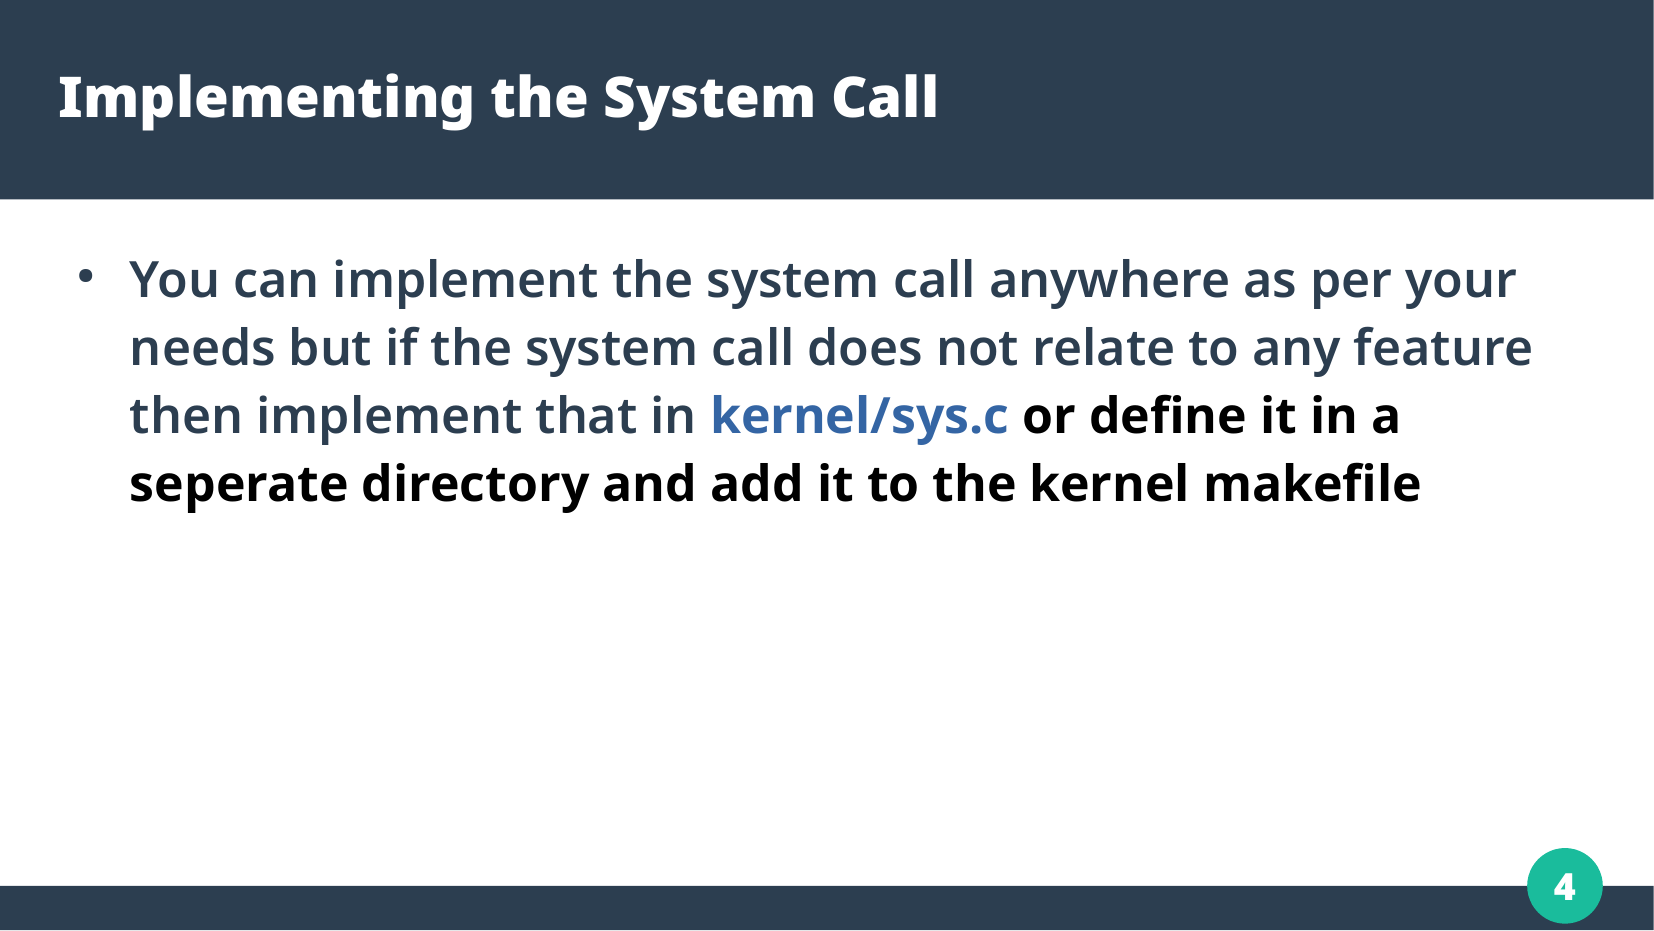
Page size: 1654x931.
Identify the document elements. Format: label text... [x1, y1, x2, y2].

list You can implement the system call anywhere as per your needs but if the system call does not relate to any feature then implement that in kernel/sys.c or define it in a seperate directory and add it to the kernel makefile [59, 243, 1595, 864]
title Implementing the System Call [59, 37, 1595, 155]
